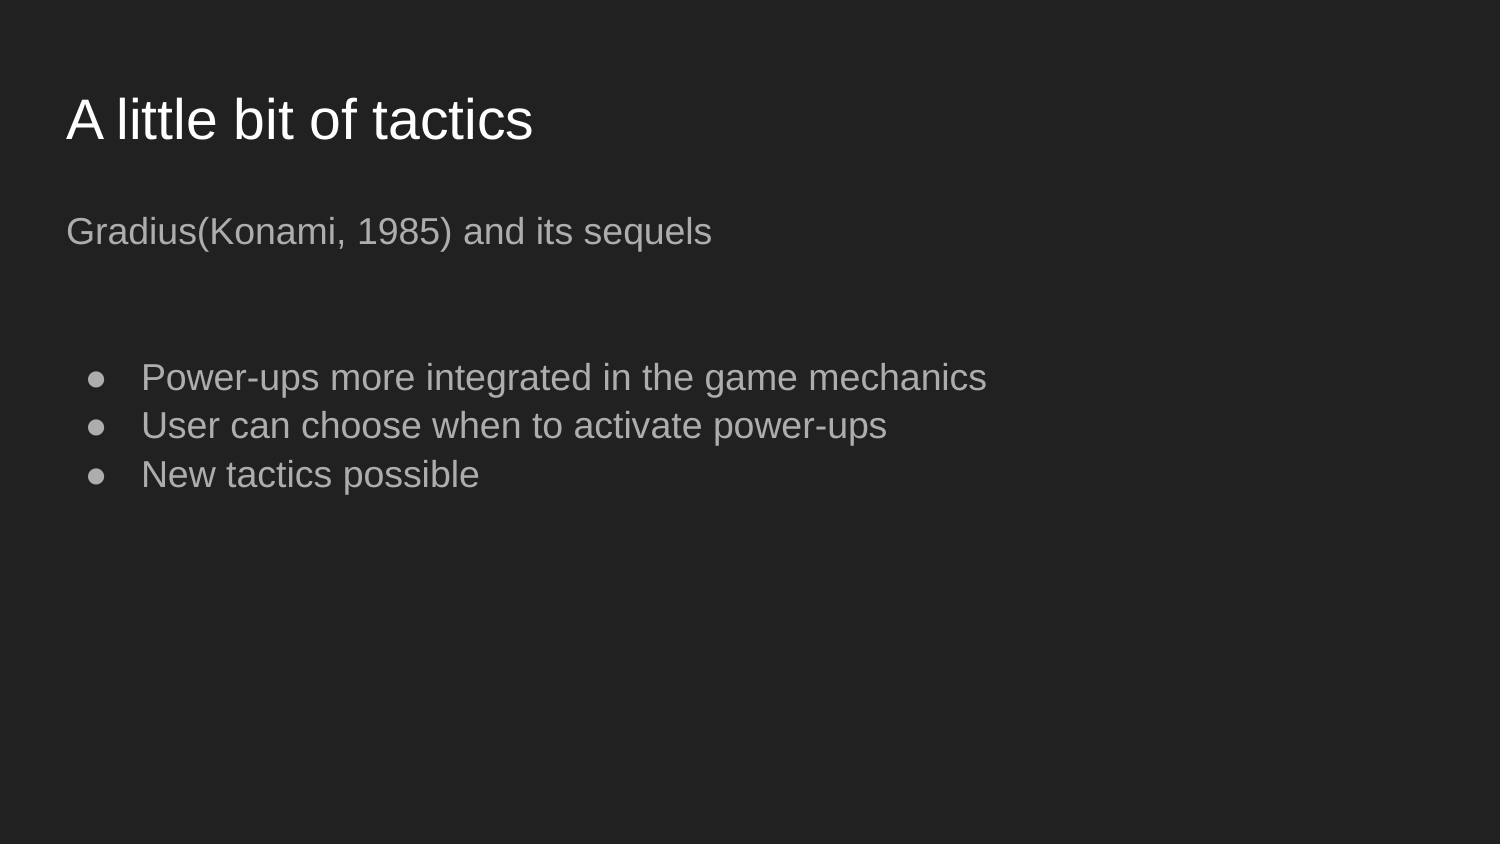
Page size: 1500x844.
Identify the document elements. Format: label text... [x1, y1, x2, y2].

list Gradius(Konami, 1985) and its sequels Power-ups more integrated in the game mechanics User can choose when to activate power-ups New tactics possible [51, 189, 1449, 750]
title A little bit of tactics [51, 72, 1449, 167]
